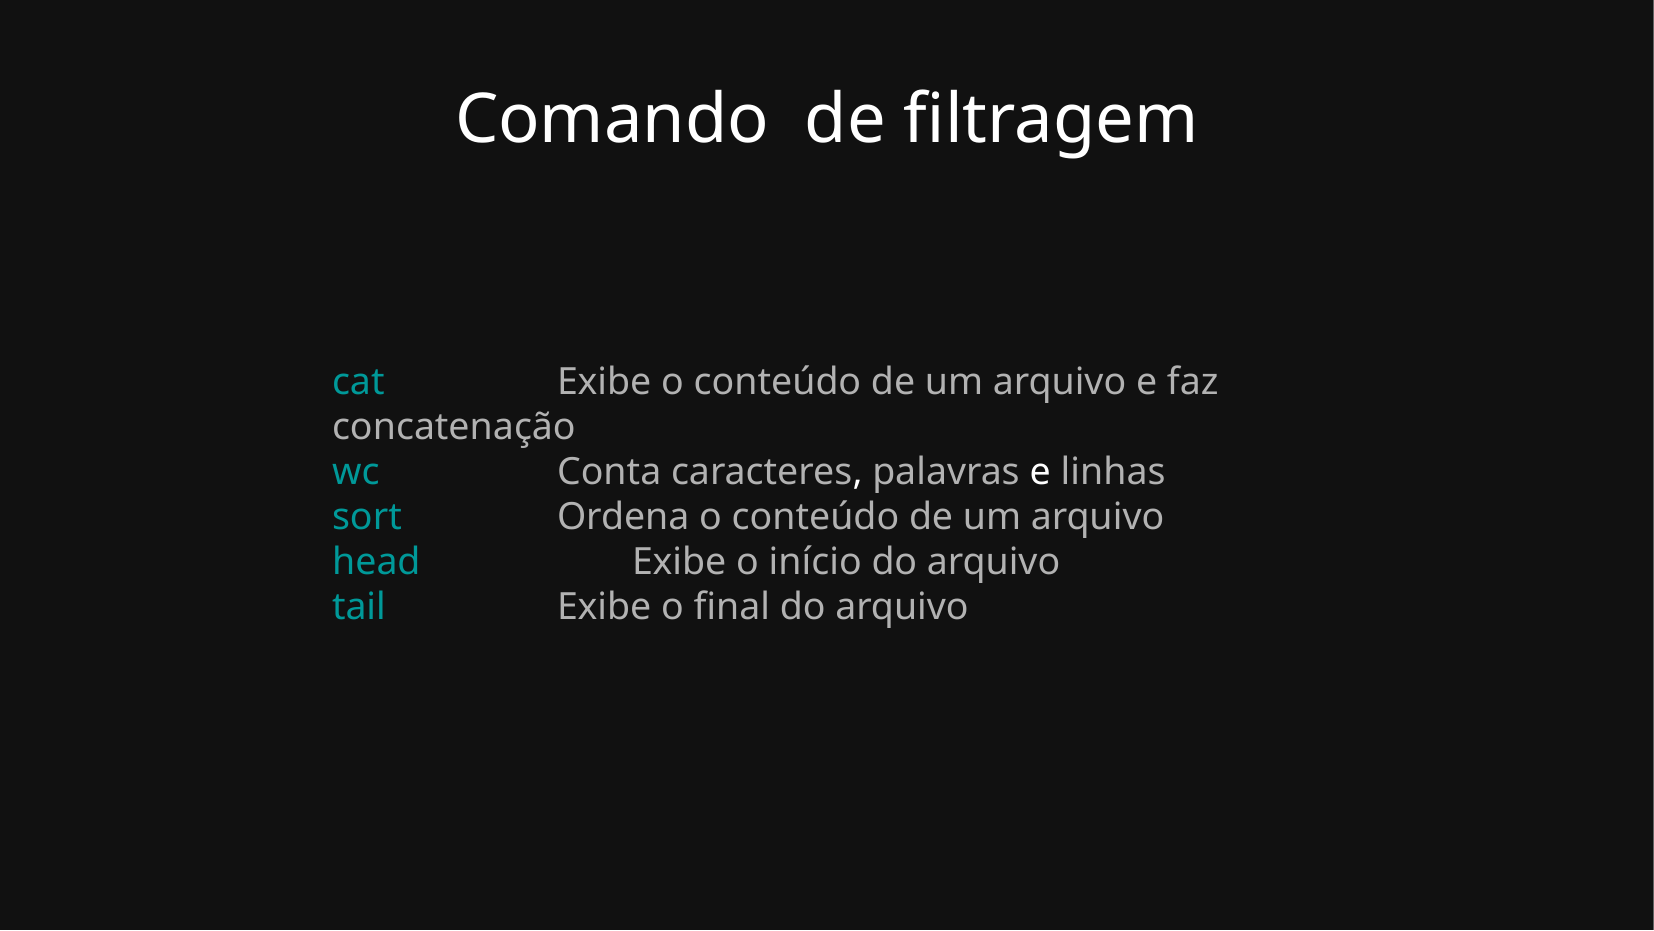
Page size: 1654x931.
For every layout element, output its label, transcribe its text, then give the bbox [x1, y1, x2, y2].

text_box Comando de filtragem [82, 36, 1571, 193]
text_box cat Exibe o conteúdo de um arquivo e faz concatenação wc Conta caracteres, palavras e linhas sort Ordena o conteúdo de um arquivo head Exibe o início do arquivo tail Exibe o final do arquivo [317, 349, 1337, 673]
